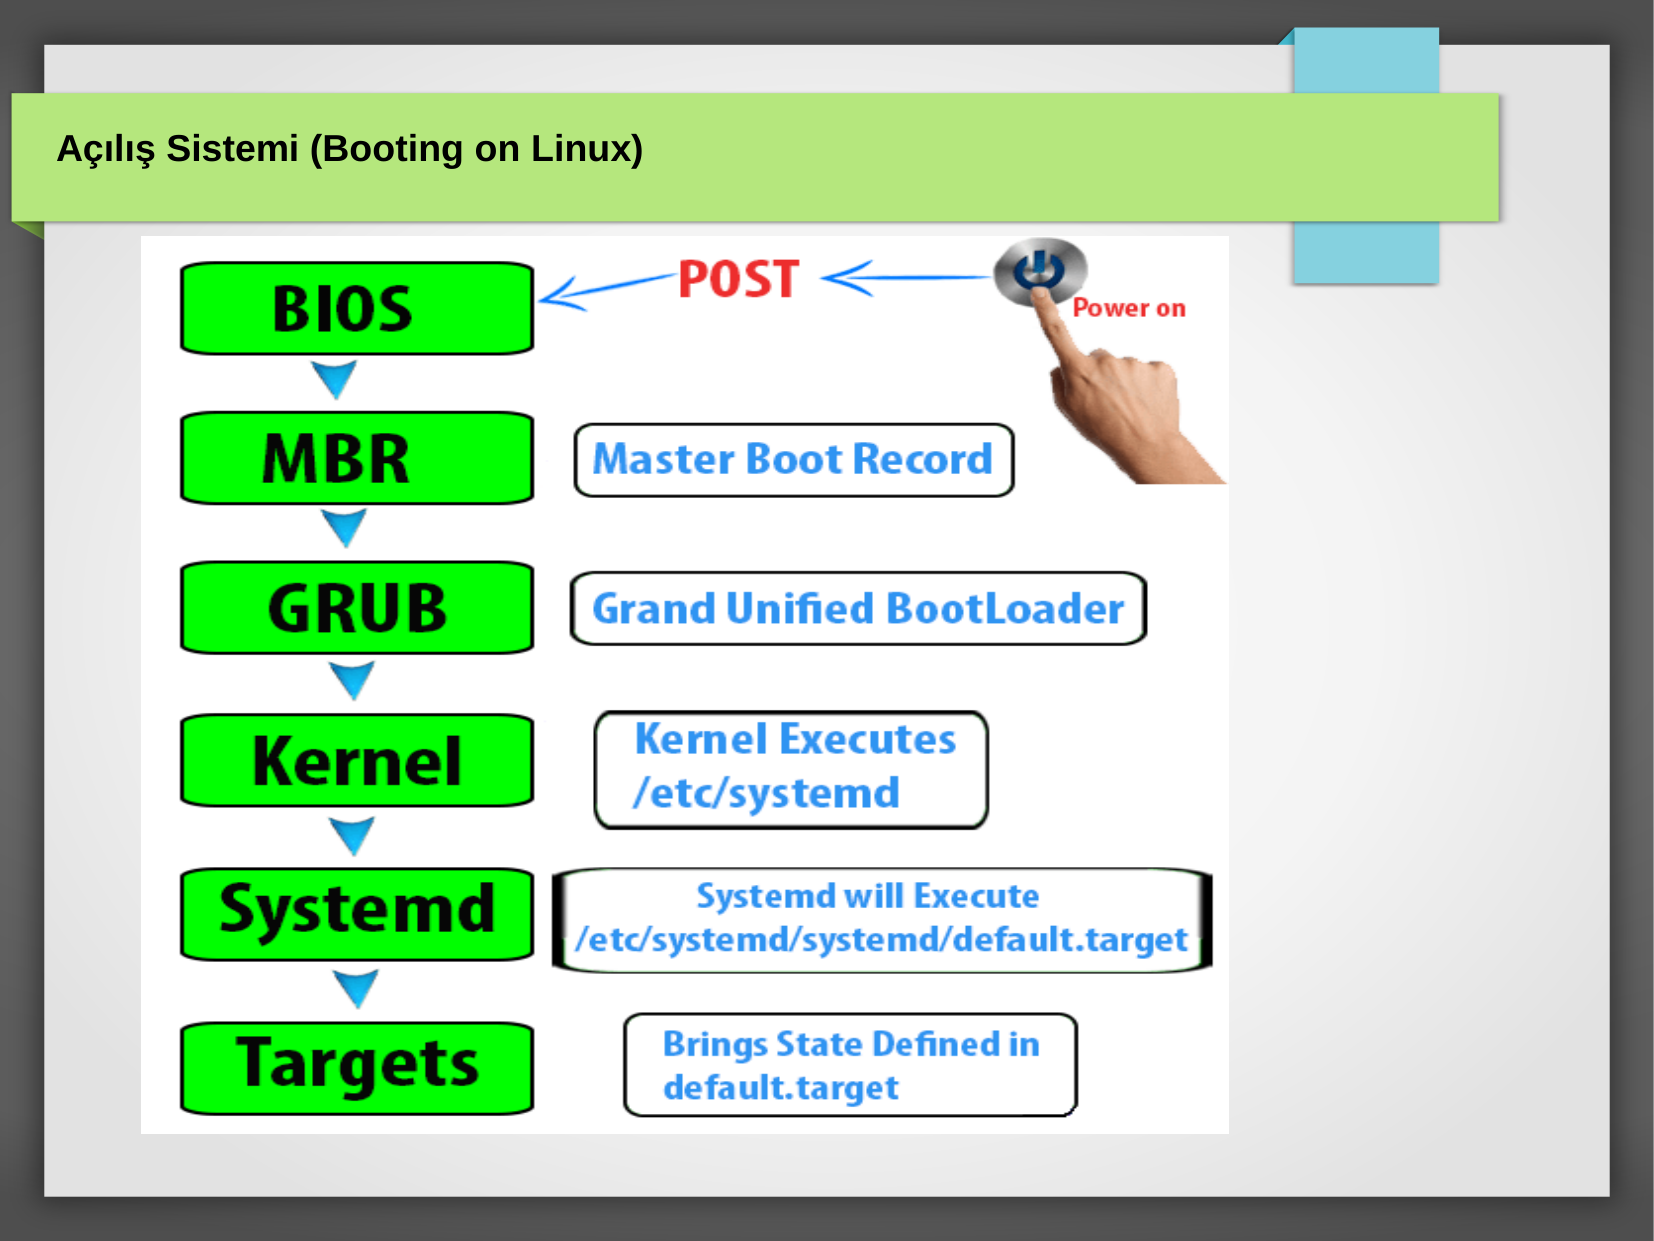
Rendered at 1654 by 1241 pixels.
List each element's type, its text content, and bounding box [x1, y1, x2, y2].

text_box Açılış Sistemi (Booting on Linux) [41, 120, 1134, 220]
picture [0, 0, 1654, 1241]
